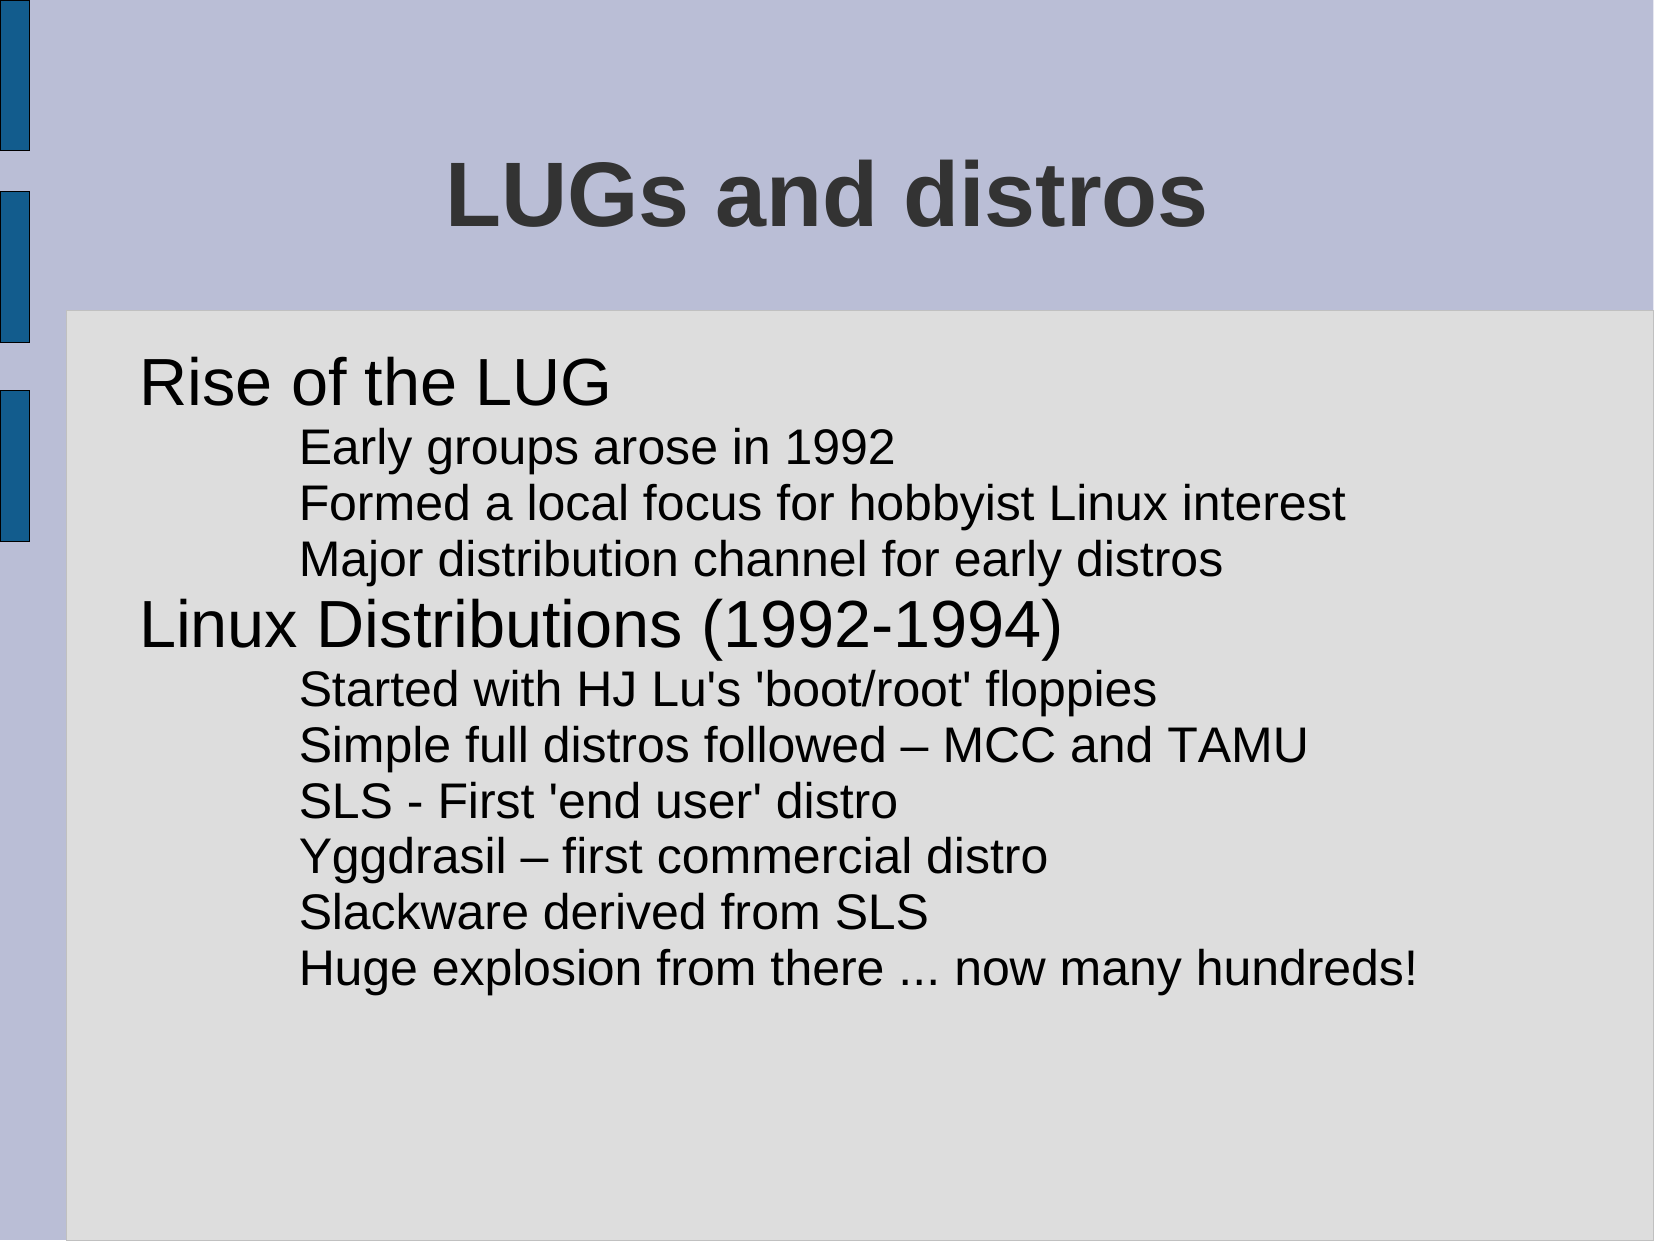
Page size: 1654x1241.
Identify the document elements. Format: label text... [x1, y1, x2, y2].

list Rise of the LUG Early groups arose in 1992 Formed a local focus for hobbyist Linux interest Major distribution channel for early distros Linux Distributions (1992-1994) Started with HJ Lu's 'boot/root' floppies Simple full distros followed – MCC and TAMU SLS - First 'end user' distro Yggdrasil – first commercial distro Slackware derived from SLS Huge explosion from there ... now many hundreds! [121, 344, 1534, 1112]
title LUGs and distros [121, 98, 1534, 291]
